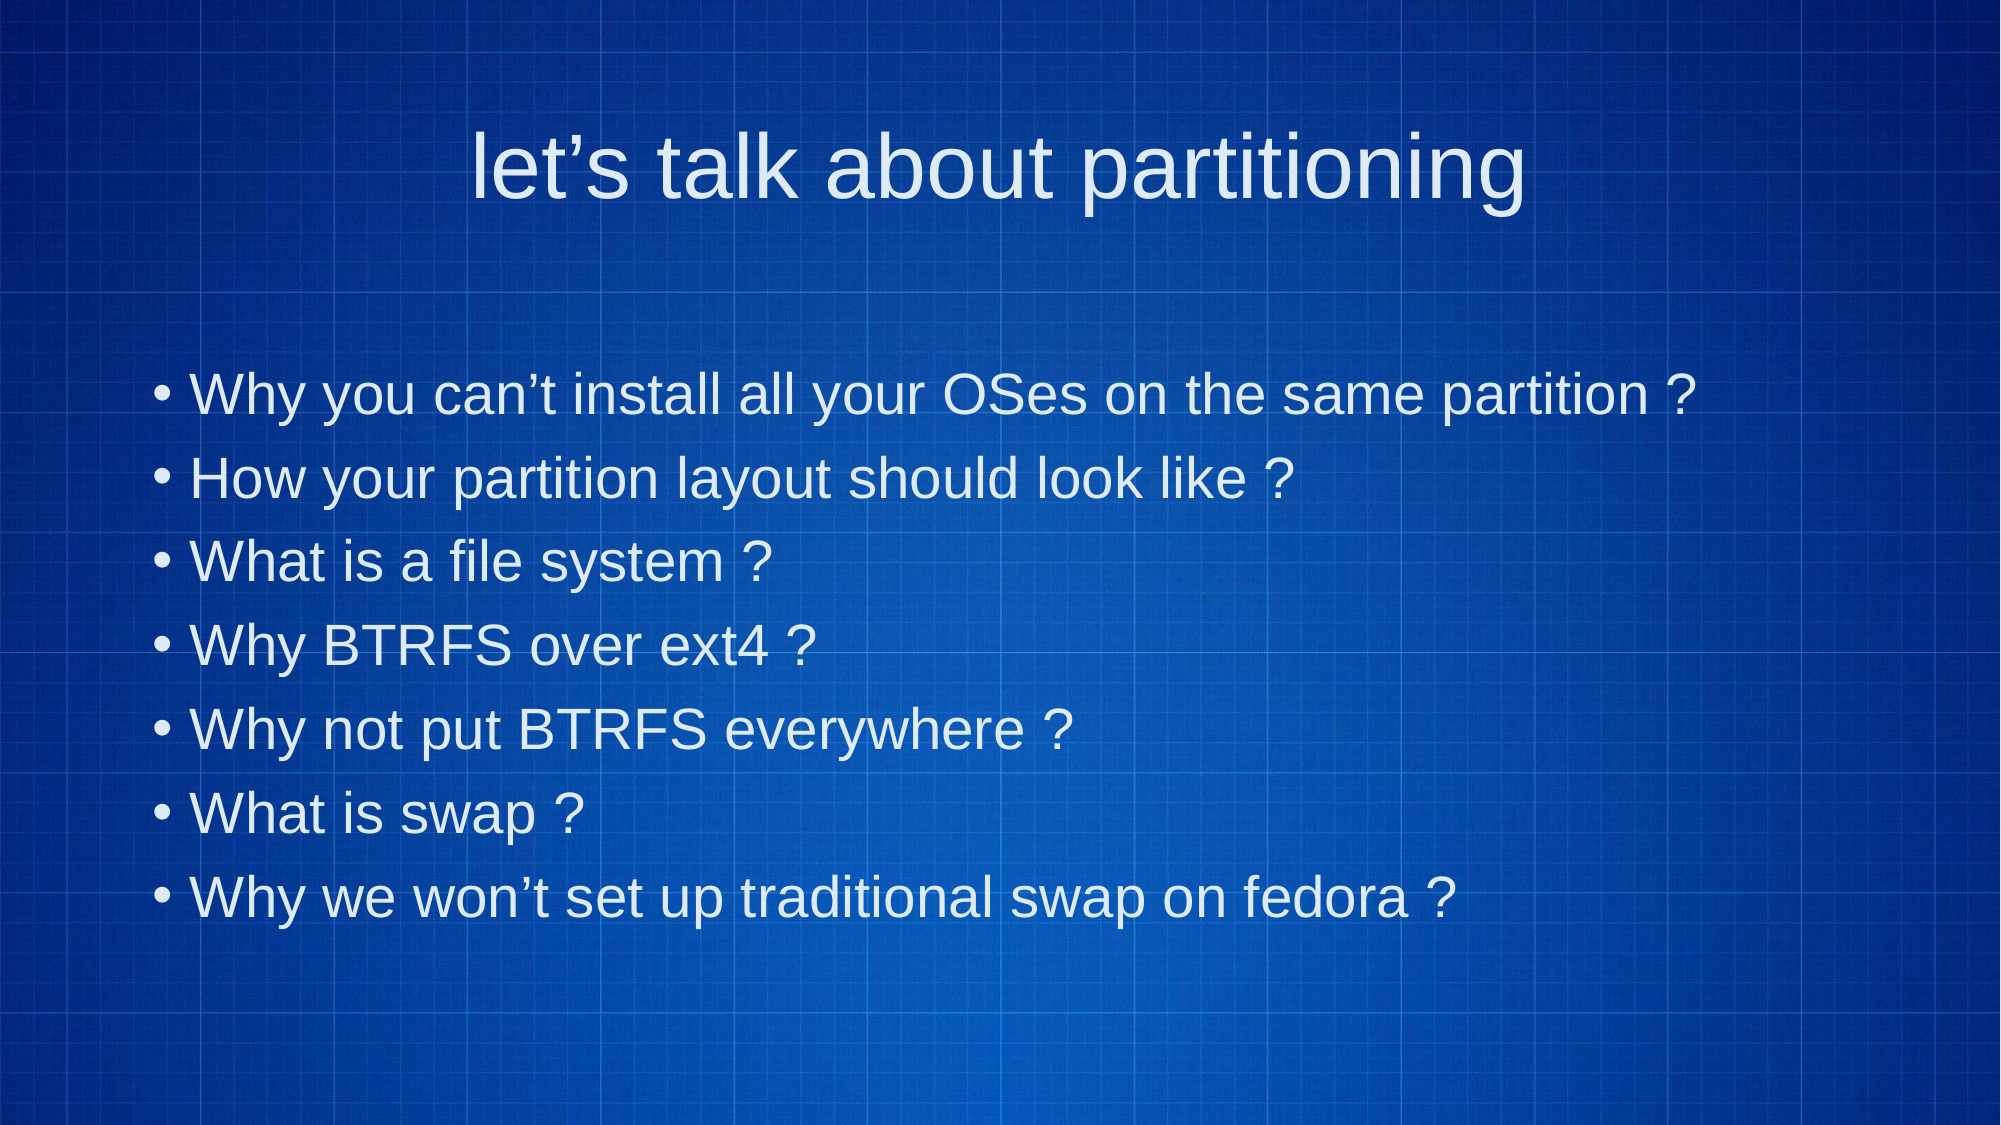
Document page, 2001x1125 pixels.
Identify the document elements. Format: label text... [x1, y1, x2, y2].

title let’s talk about partitioning [137, 59, 1863, 278]
picture [0, 0, 2001, 1125]
list Why you can’t install all your OSes on the same partition ? How your partition layout should look like ? What is a file system ? Why BTRFS over ext4 ? Why not put BTRFS everywhere ? What is swap ? Why we won’t set up traditional swap on fedora ? [137, 356, 1863, 962]
